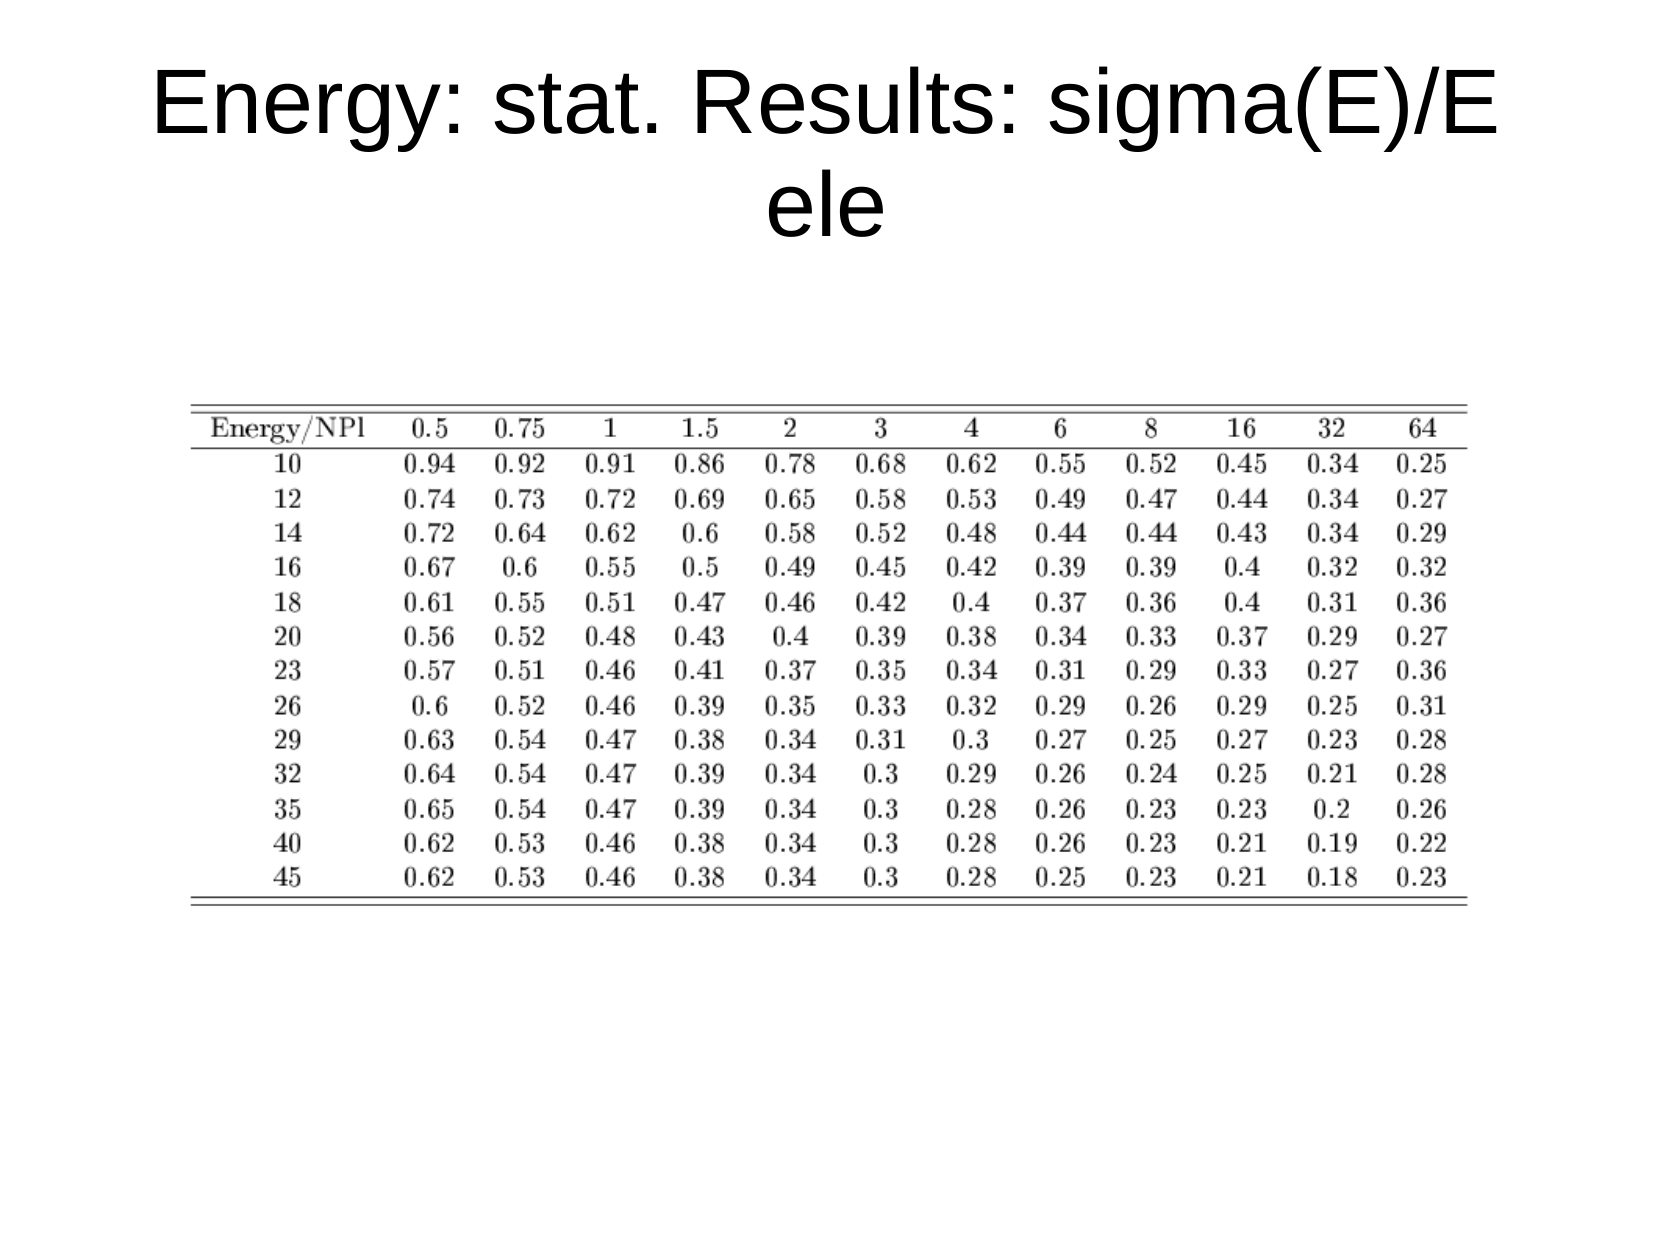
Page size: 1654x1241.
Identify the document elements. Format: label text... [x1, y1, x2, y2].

title Energy: stat. Results: sigma(E)/E ele [82, 49, 1571, 257]
picture [177, 383, 1485, 923]
